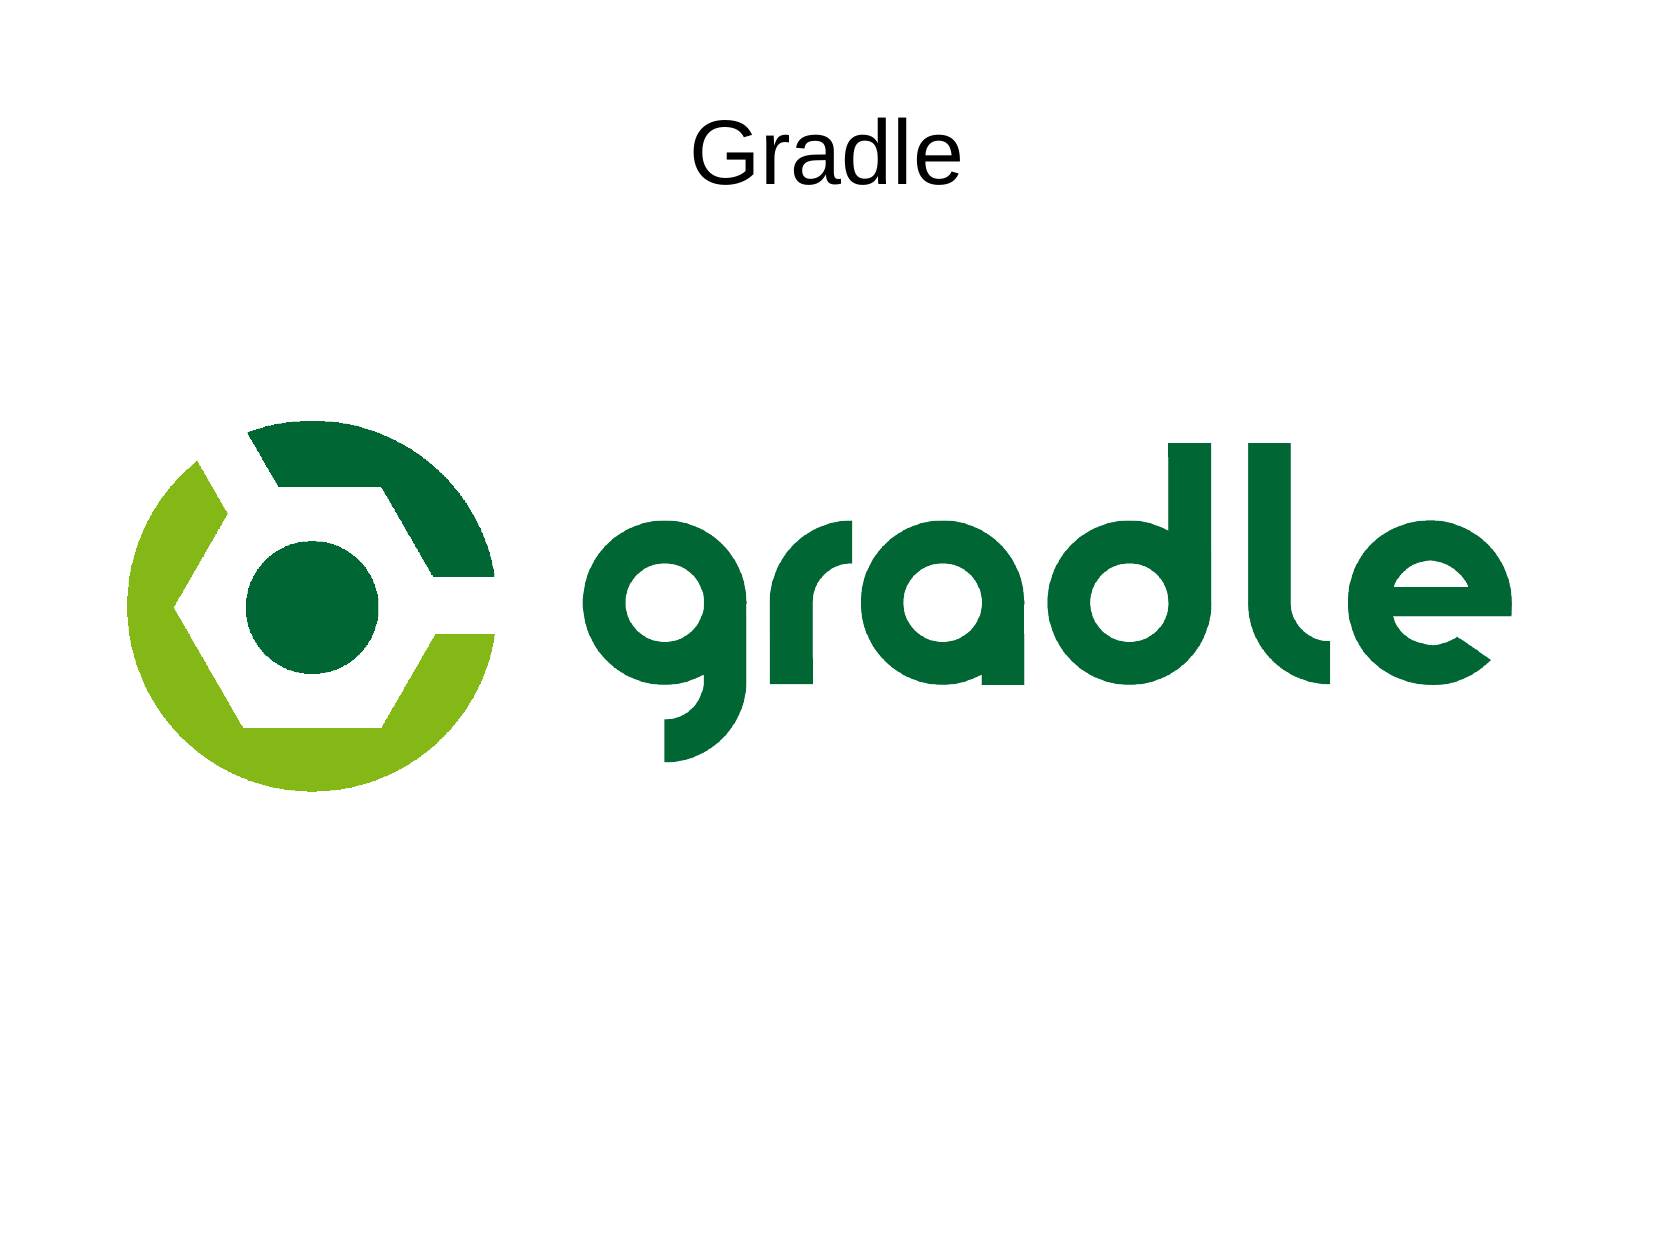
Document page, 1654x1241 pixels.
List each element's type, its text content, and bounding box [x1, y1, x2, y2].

title Gradle [82, 49, 1571, 257]
picture [124, 419, 1516, 809]
